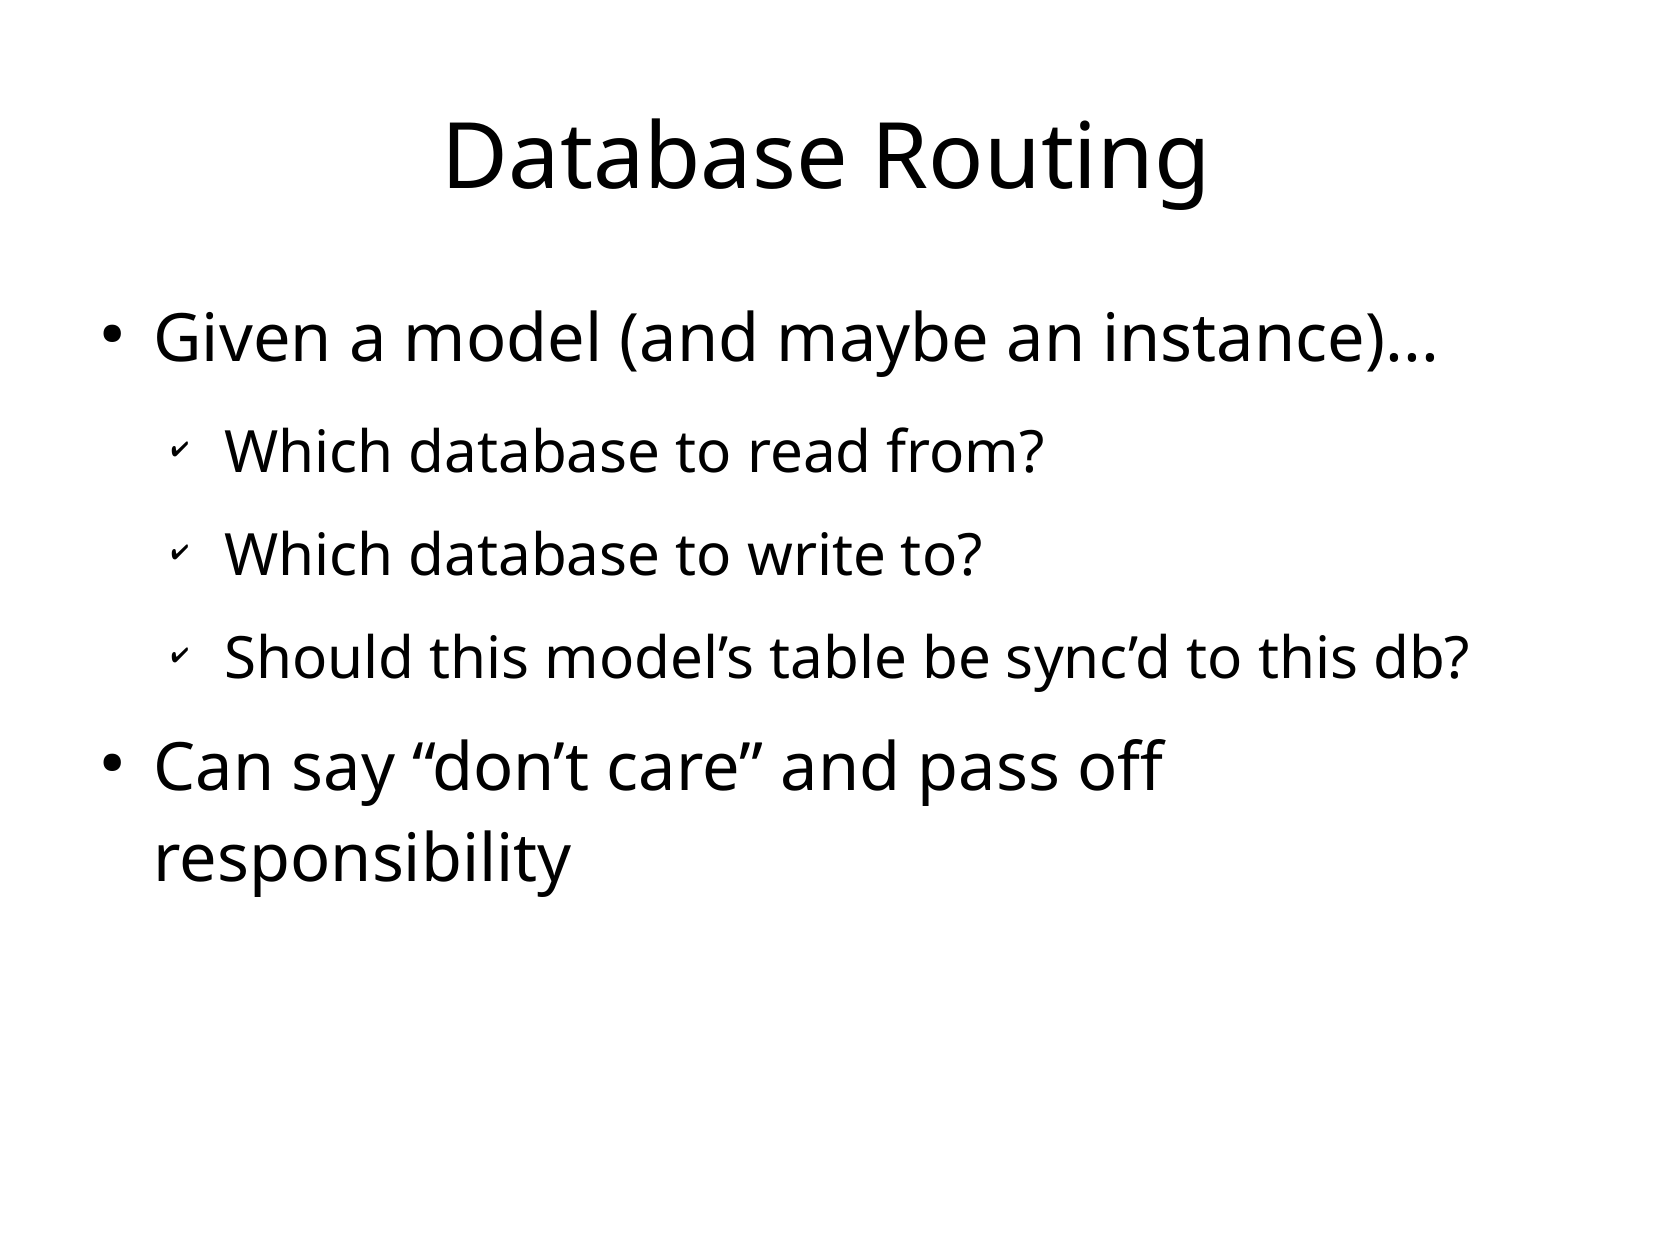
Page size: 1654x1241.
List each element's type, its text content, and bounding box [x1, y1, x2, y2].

list Given a model (and maybe an instance)... Which database to read from? Which database to write to? Should this model’s table be sync’d to this db? Can say “don’t care” and pass off responsibility [82, 290, 1571, 1094]
title Database Routing [82, 49, 1571, 257]
